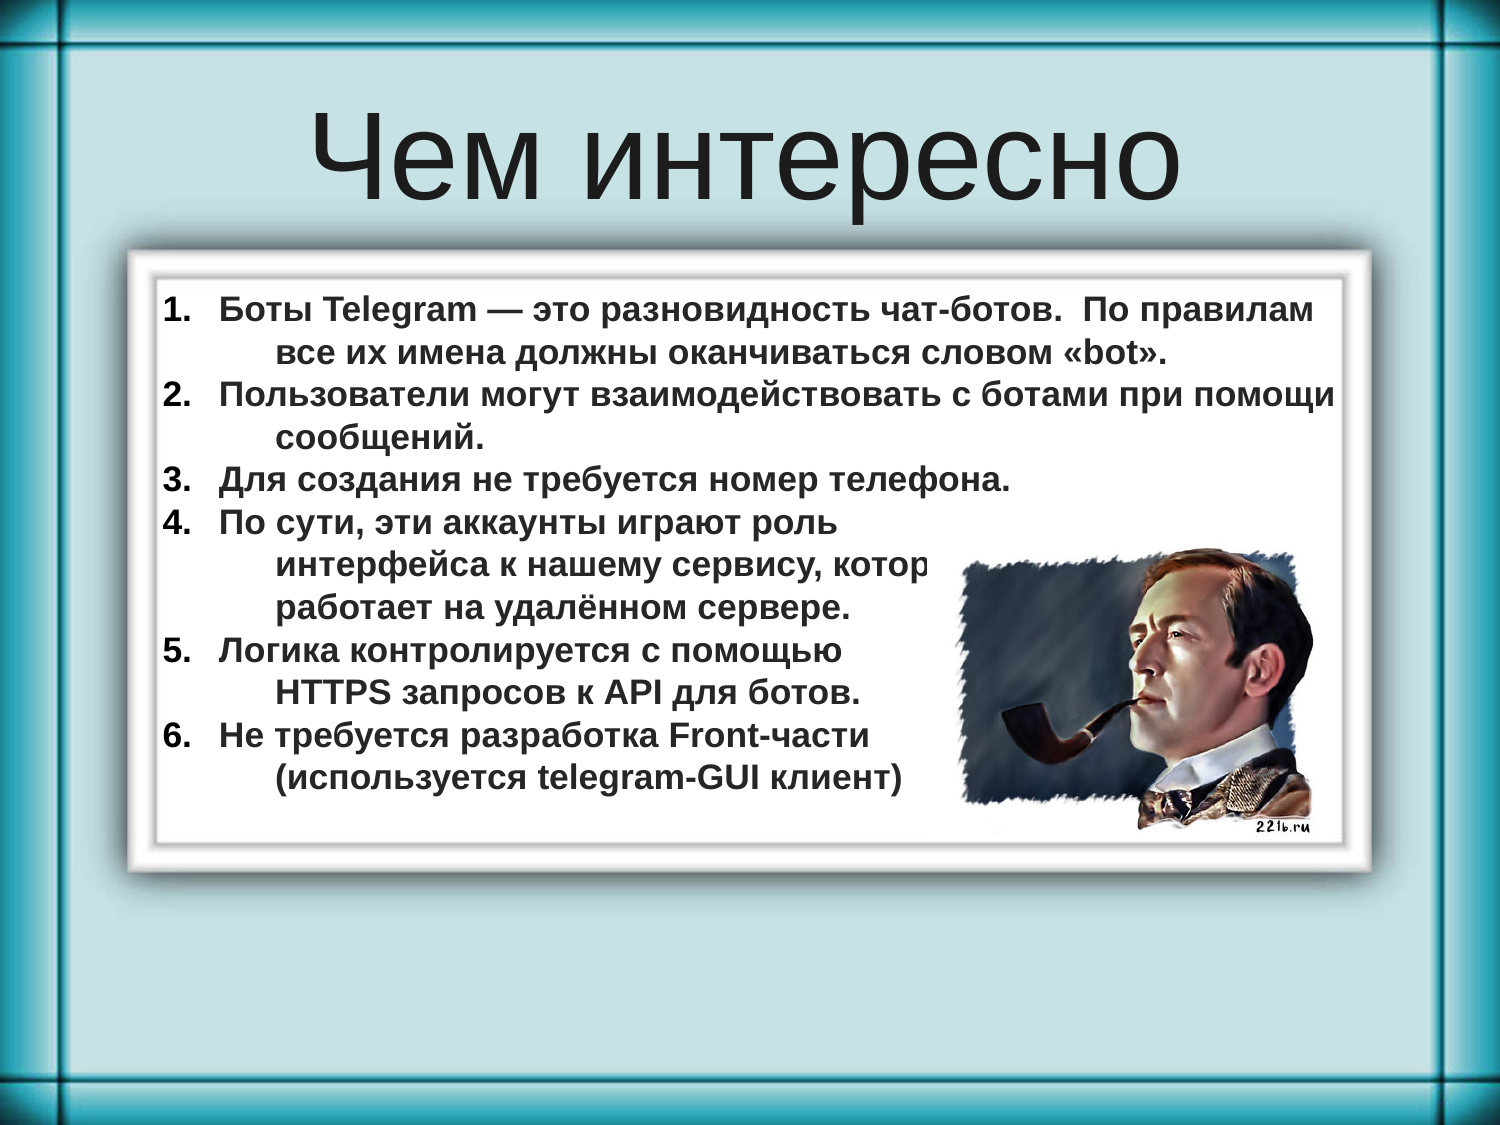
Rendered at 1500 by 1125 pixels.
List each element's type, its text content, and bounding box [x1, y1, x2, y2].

text_box Боты Telegram — это разновидность чат-ботов. По правилам все их имена должны оканчиваться словом «bot». Пользователи могут взаимодействовать с ботами при помощи сообщений. Для создания не требуется номер телефона. По сути, эти аккаунты играют роль интерфейса к нашему сервису, который работает на удалённом сервере. Логика контролируется с помощью HTTPS запросов к API для ботов. Не требуется разработка Front-части (используется telegram-GUI клиент) [148, 279, 1352, 804]
picture [927, 527, 1331, 837]
subtitle [187, 804, 1313, 863]
title Чем интересно [183, 54, 1309, 232]
